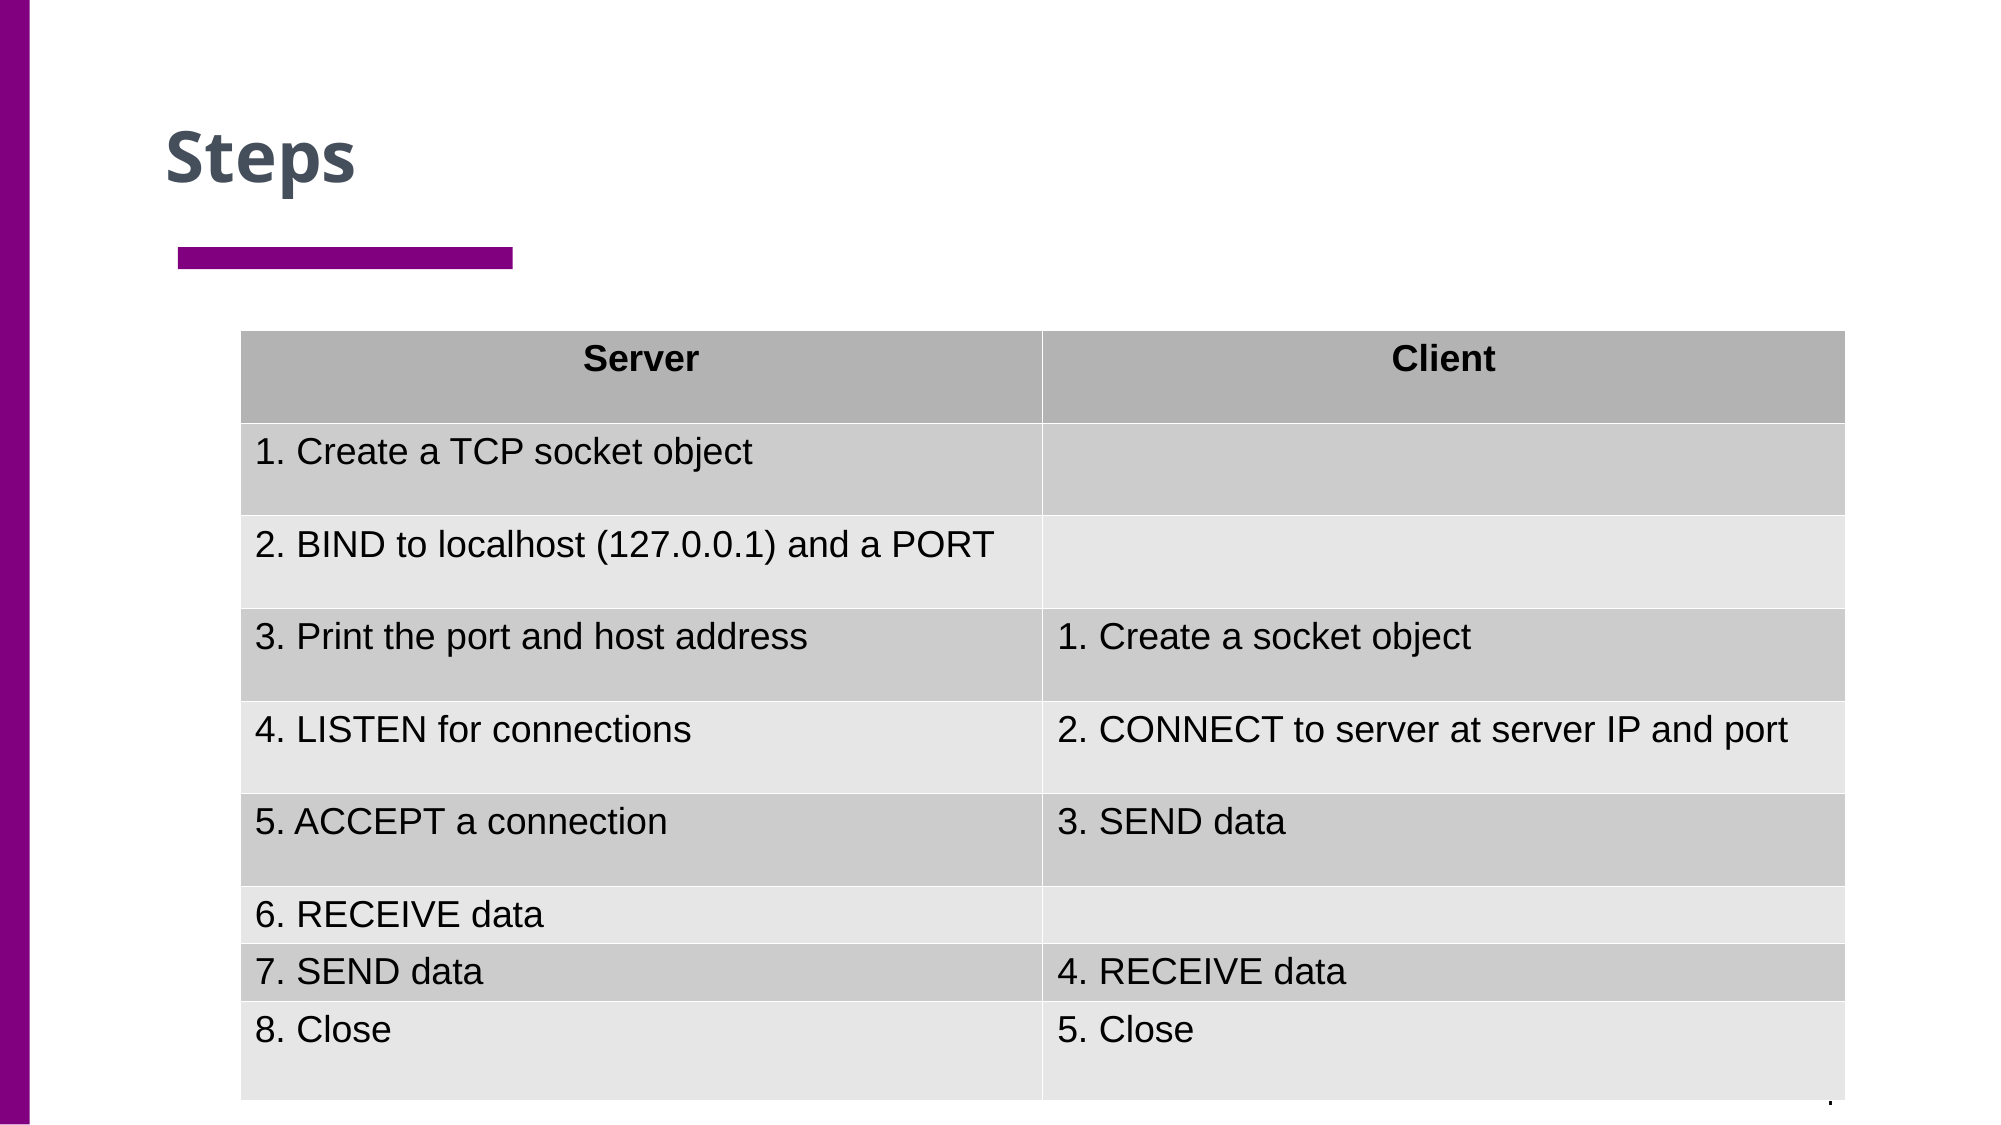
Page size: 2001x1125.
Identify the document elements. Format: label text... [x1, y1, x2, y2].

table_cell 4. LISTEN for connections [241, 702, 1042, 793]
table_cell 1. Create a socket object [1043, 609, 1845, 701]
table_cell 2. CONNECT to server at server IP and port [1043, 702, 1845, 793]
table_cell 3. Print the port and host address [241, 609, 1042, 701]
table_cell 6. RECEIVE data [241, 887, 1042, 943]
text_box Steps [151, 0, 1849, 212]
table_header Server [241, 331, 1042, 423]
table_cell 3. SEND data [1043, 794, 1845, 886]
table_cell 1. Create a TCP socket object [241, 424, 1042, 515]
table_cell 5. ACCEPT a connection [241, 794, 1042, 886]
table_cell [1043, 516, 1845, 608]
table_cell 8. Close [241, 1002, 1042, 1100]
table_header Client [1043, 331, 1845, 423]
table_cell [1043, 424, 1845, 515]
table_cell [1043, 887, 1845, 943]
table_cell 2. BIND to localhost (127.0.0.1) and a PORT [241, 516, 1042, 608]
table_cell 5. Close [1043, 1002, 1845, 1100]
table_cell 4. RECEIVE data [1043, 944, 1845, 1001]
table_cell 7. SEND data [241, 944, 1042, 1001]
